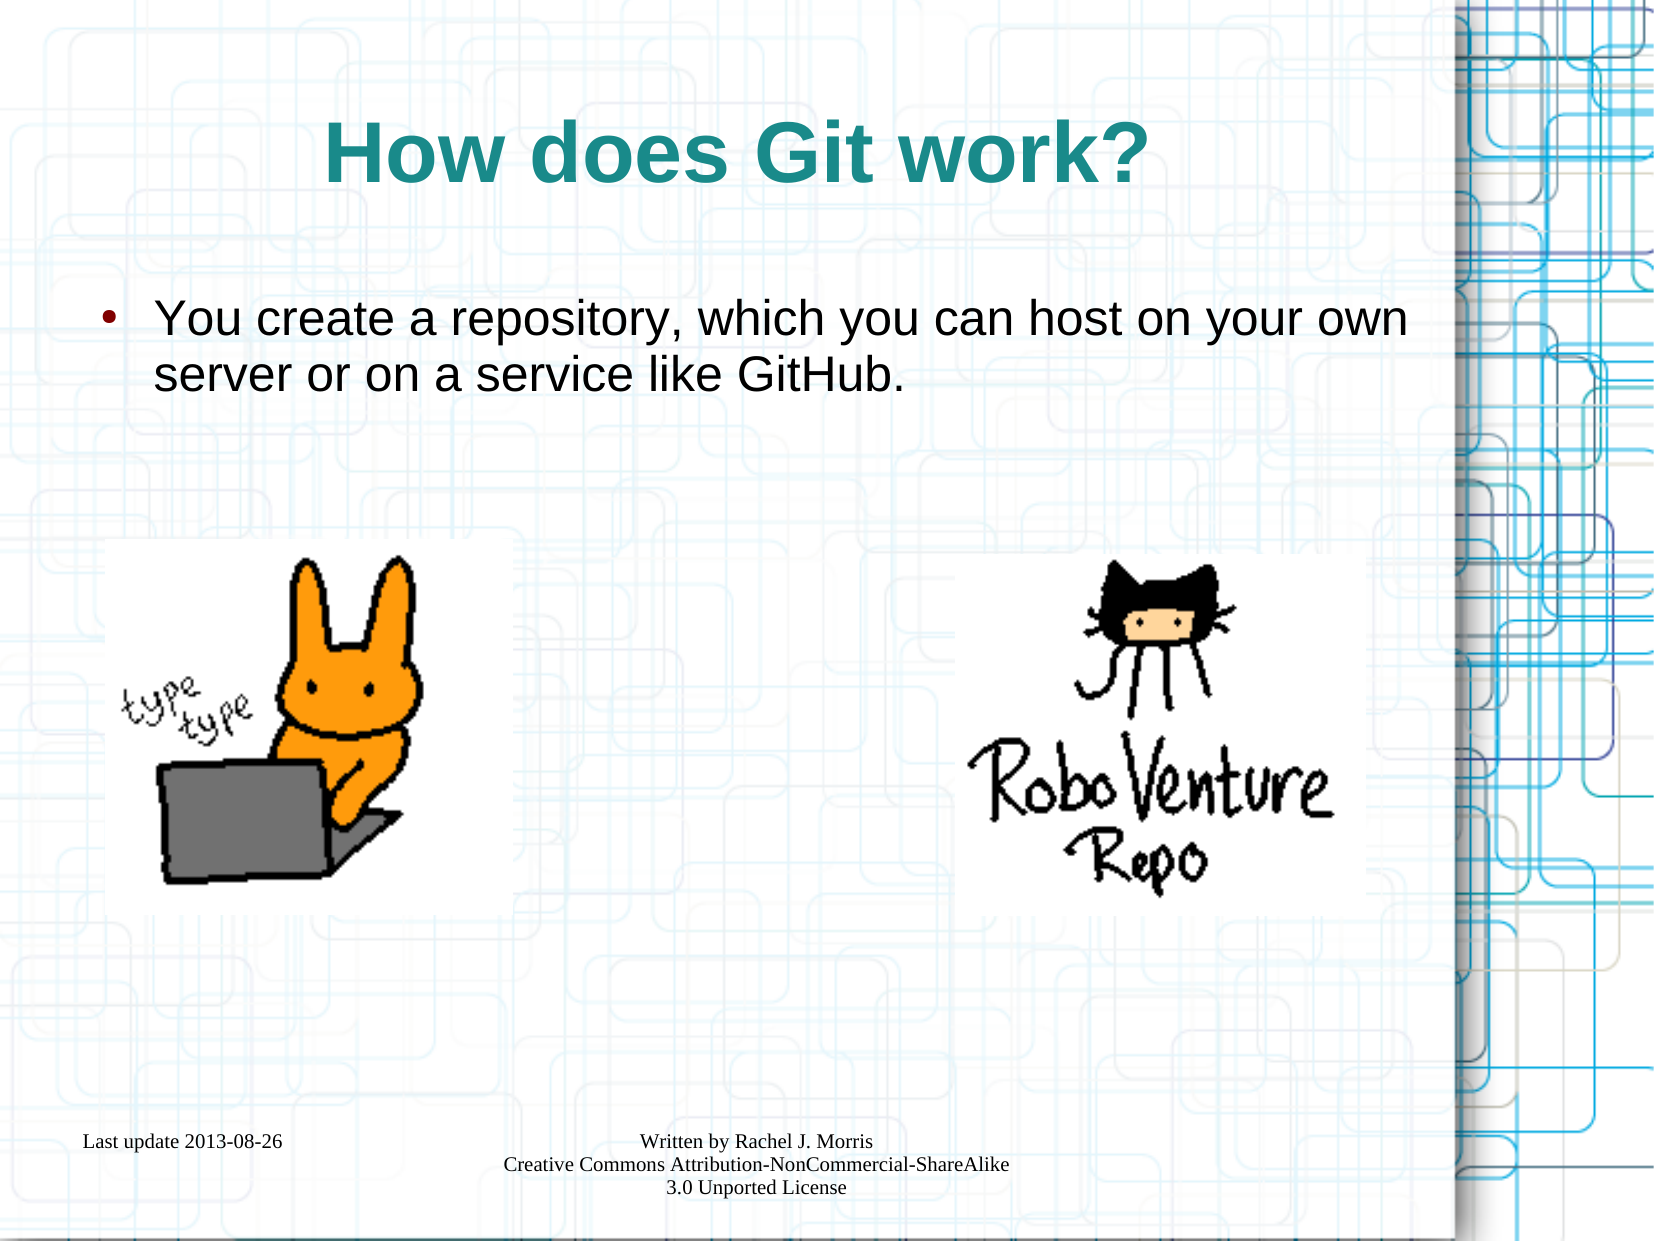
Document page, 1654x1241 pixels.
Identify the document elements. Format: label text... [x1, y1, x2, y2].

picture [0, 0, 1654, 1241]
list You create a repository, which you can host on your own server or on a service like GitHub. [82, 290, 1418, 1010]
title How does Git work? [59, 49, 1418, 257]
